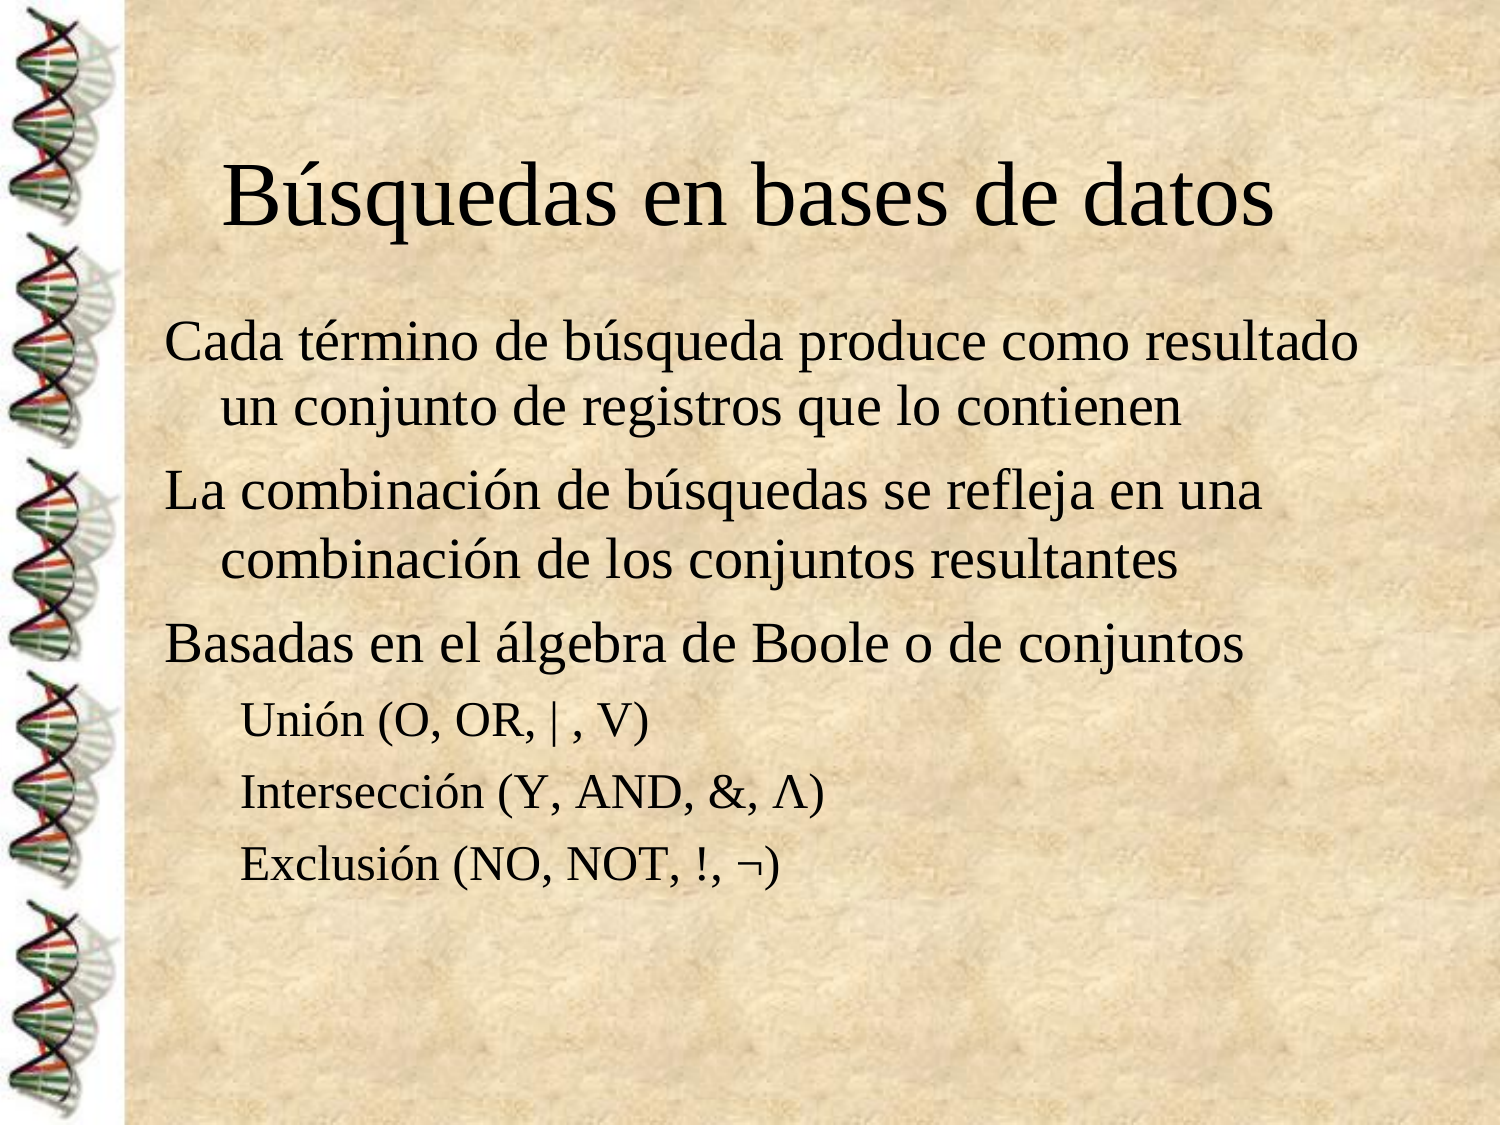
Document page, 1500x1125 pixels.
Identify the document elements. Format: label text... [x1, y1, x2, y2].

list Cada término de búsqueda produce como resultado un conjunto de registros que lo contienen La combinación de búsquedas se refleja en una combinación de los conjuntos resultantes Basadas en el álgebra de Boole o de conjuntos Unión (O, OR, | , V) Intersección (Y, AND, &, Λ) Exclusión (NO, NOT, !, ¬) [150, 299, 1426, 1125]
picture [0, 0, 1500, 1125]
title Búsquedas en bases de datos [112, 99, 1388, 288]
